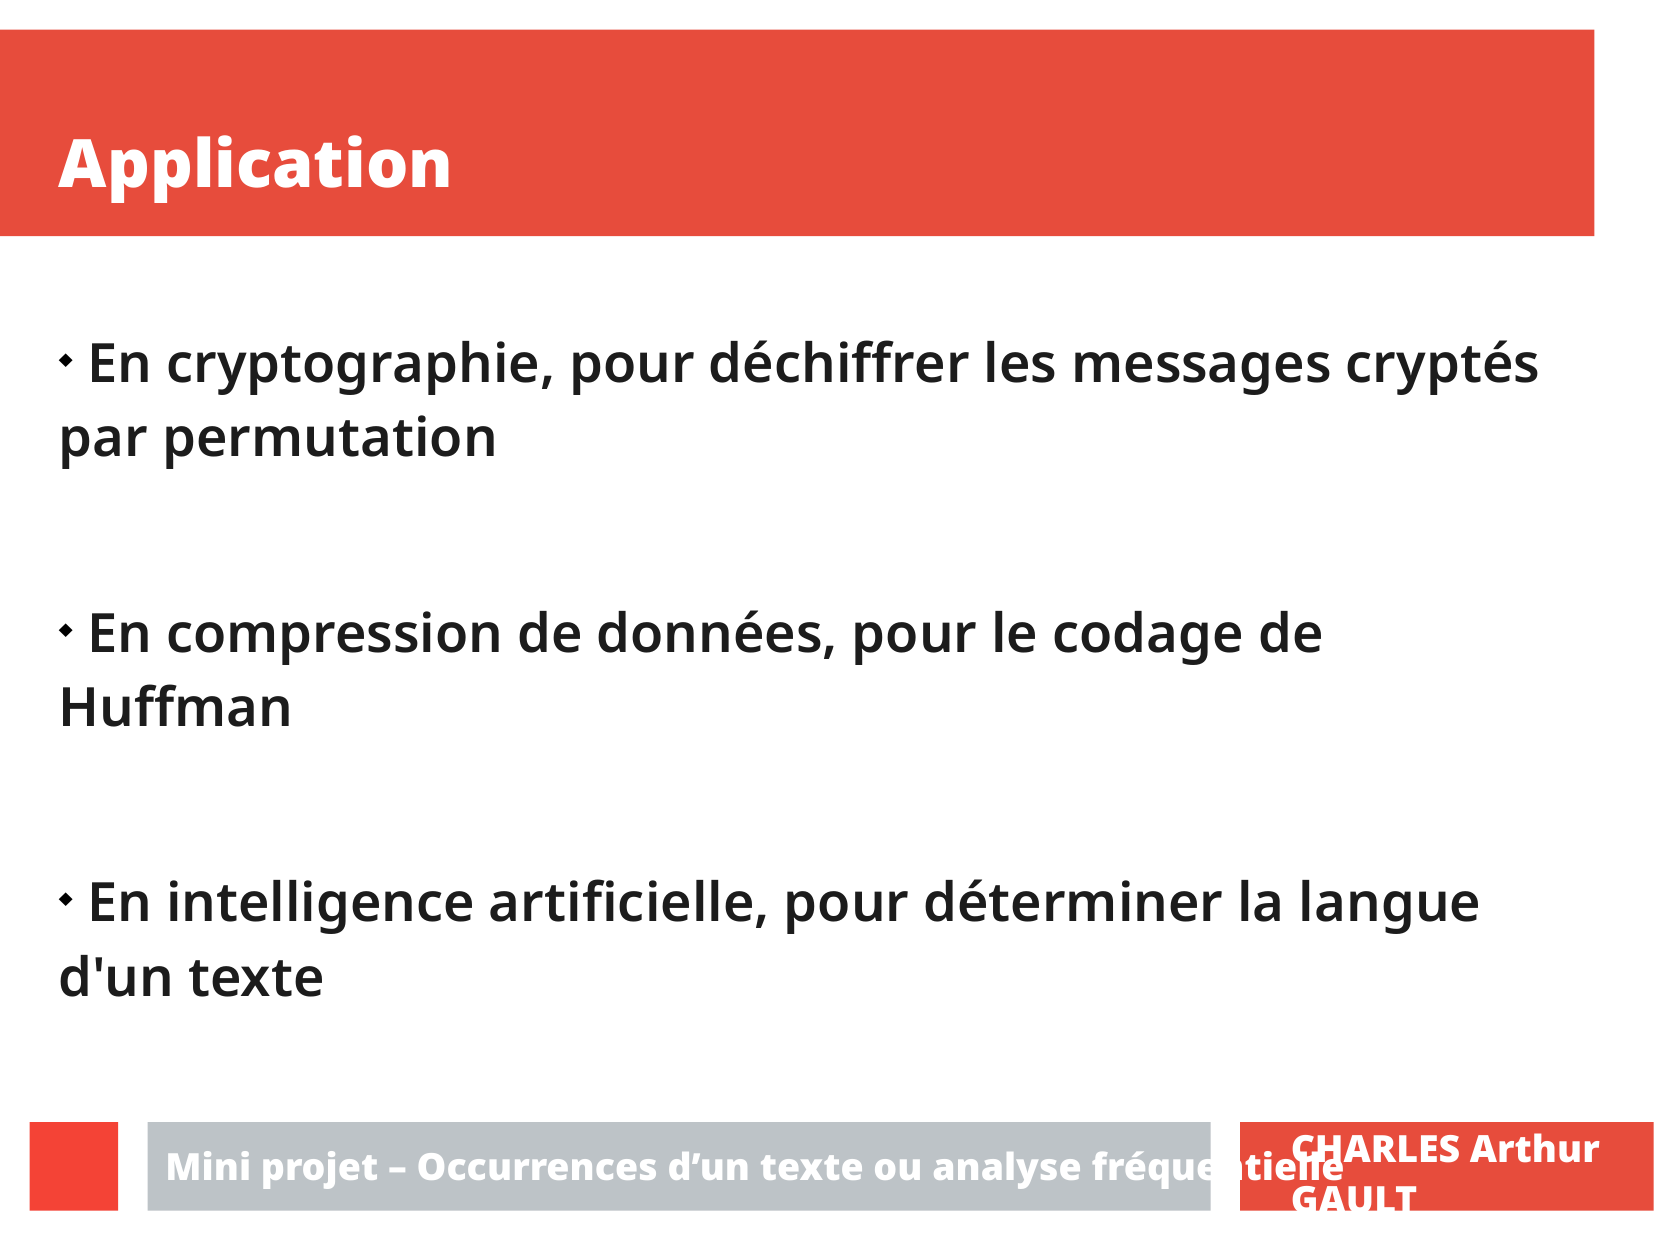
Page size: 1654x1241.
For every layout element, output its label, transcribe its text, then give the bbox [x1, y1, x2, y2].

list En cryptographie, pour déchiffrer les messages cryptés par permutation En compression de données, pour le codage de Huffman En intelligence artificielle, pour déterminer la langue d'un texte [59, 324, 1565, 1093]
title Application [59, 59, 1595, 207]
